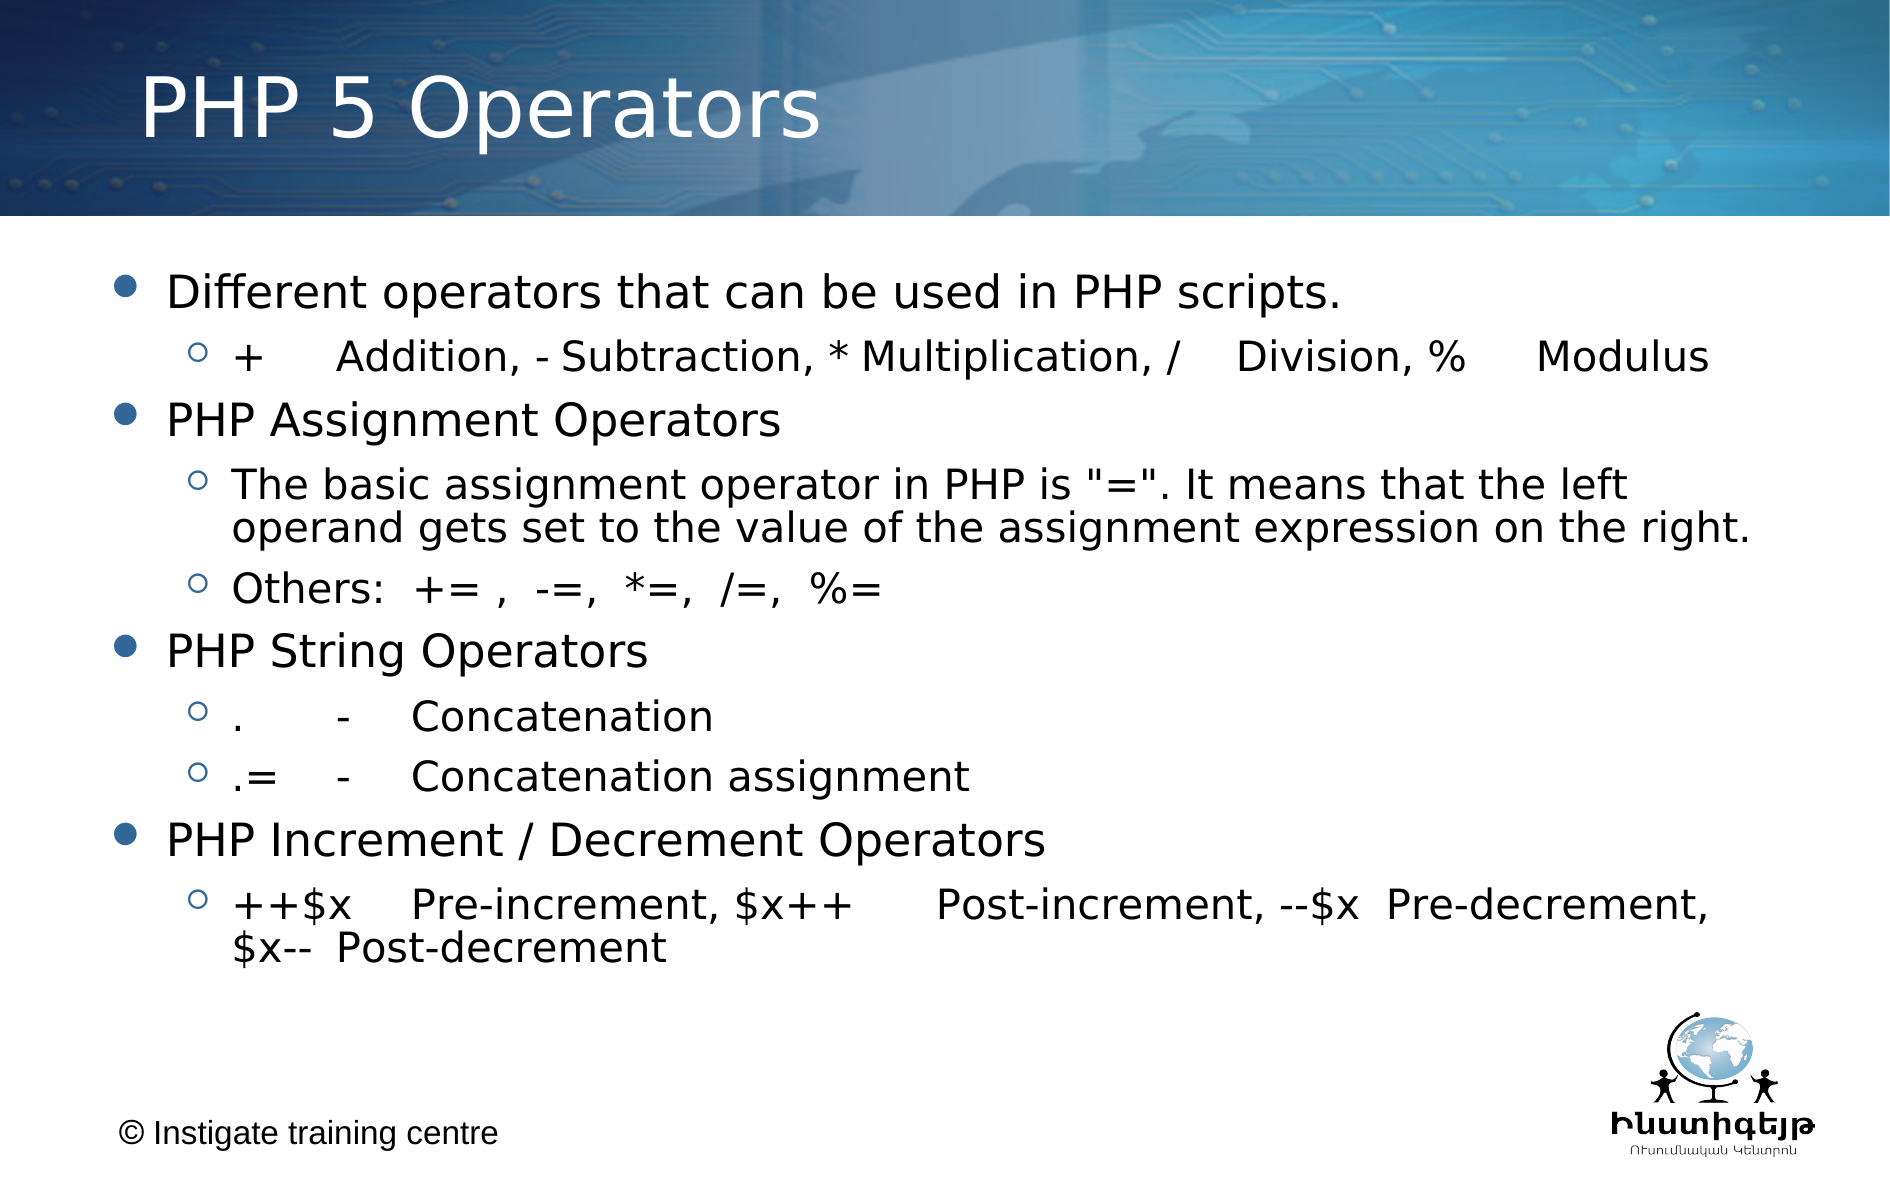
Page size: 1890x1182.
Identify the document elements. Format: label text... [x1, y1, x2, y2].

text_box PHP 5 Operators [138, 82, 1801, 87]
picture [0, 0, 1890, 216]
list Different operators that can be used in PHP scripts. + Addition, - Subtraction, * Multiplication, / Division, % Modulus PHP Assignment Operators The basic assignment operator in PHP is "=". It means that the left operand gets set to the value of the assignment expression on the right. Others: += , -=, *=, /=, %= PHP String Operators . - Concatenation .= - Concatenation assignment PHP Increment / Decrement Operators ++$x Pre-increment, $x++ Post-increment, --$x Pre-decrement, $x-- Post-decrement [110, 270, 1801, 297]
list Objects An object is a data type which stores data and information on how to process that data. In PHP, an object must be explicitly declared. First we must declare a class of object. For this, we use the class keyword. A class is a structure that can contain properties and methods. We then define the data type in the object class, and then we use the data type in instances of that class: class Car { var $color; function Car($color="green") { $this->color = $color; } function what_color() { return $this->color; } } [487, 136, 1801, 146]
picture [1612, 1012, 1815, 1157]
